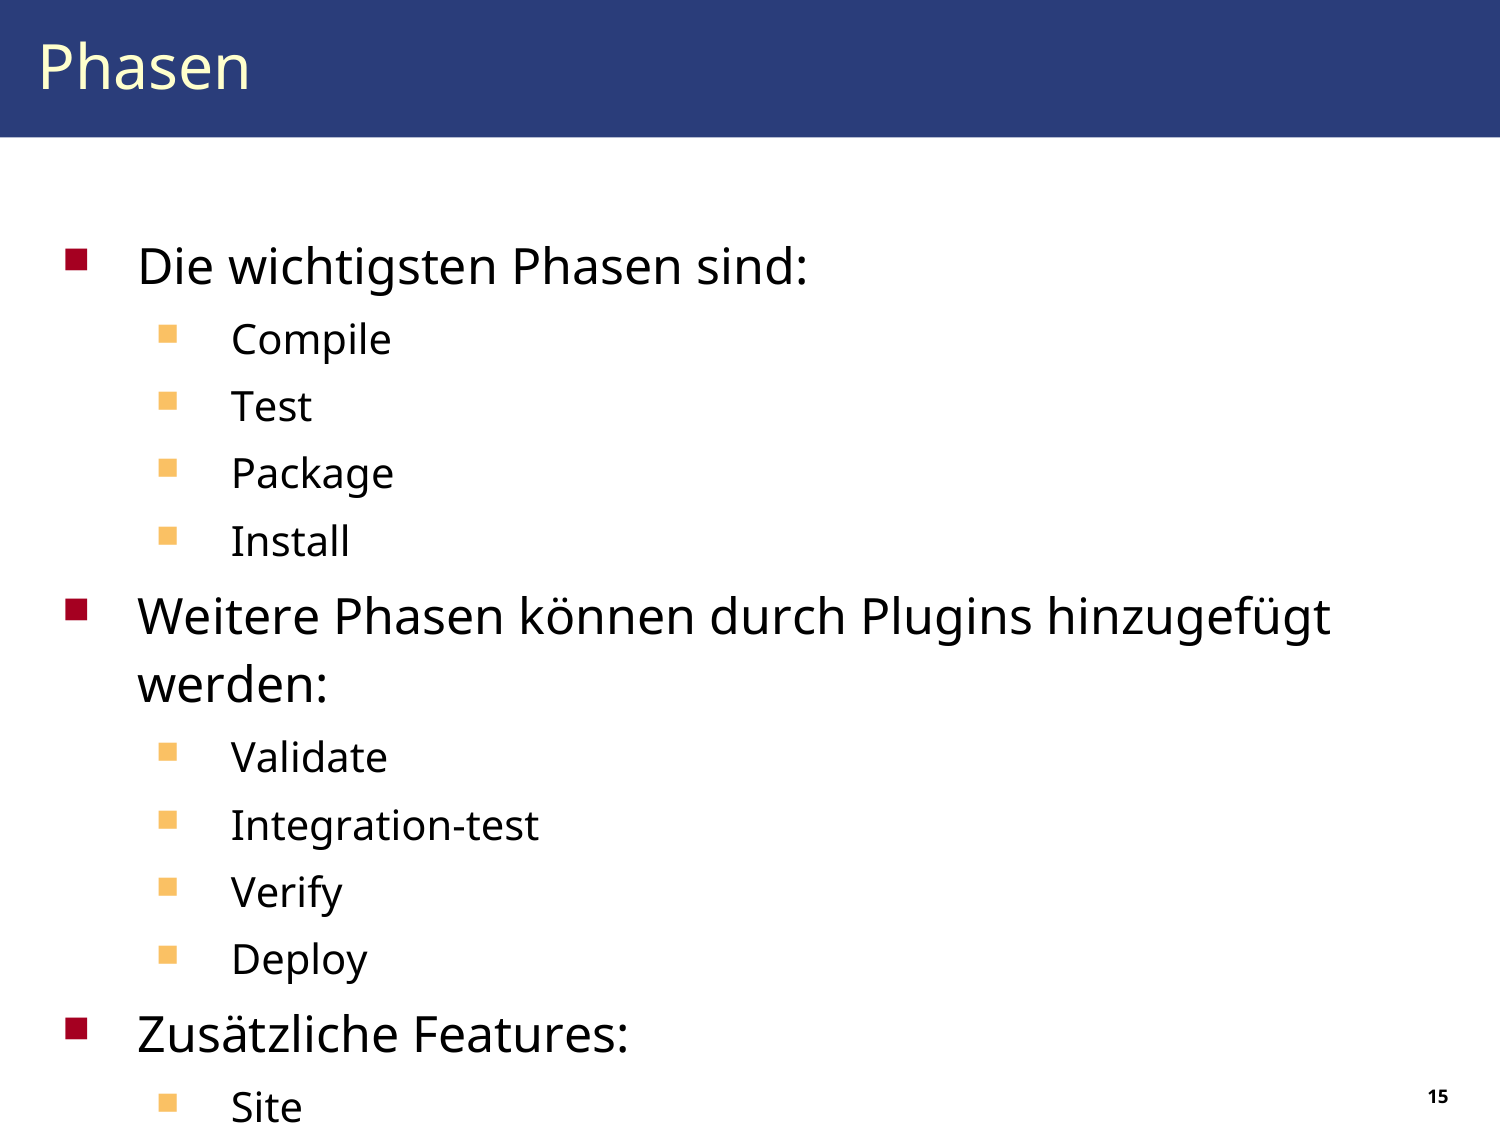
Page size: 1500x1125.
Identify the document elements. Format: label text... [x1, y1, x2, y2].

list Die wichtigsten Phasen sind: Compile Test Package Install Weitere Phasen können durch Plugins hinzugefügt werden: Validate Integration-test Verify Deploy Zusätzliche Features: Site Clean [62, 149, 1450, 1121]
title Phasen [37, 22, 1476, 109]
